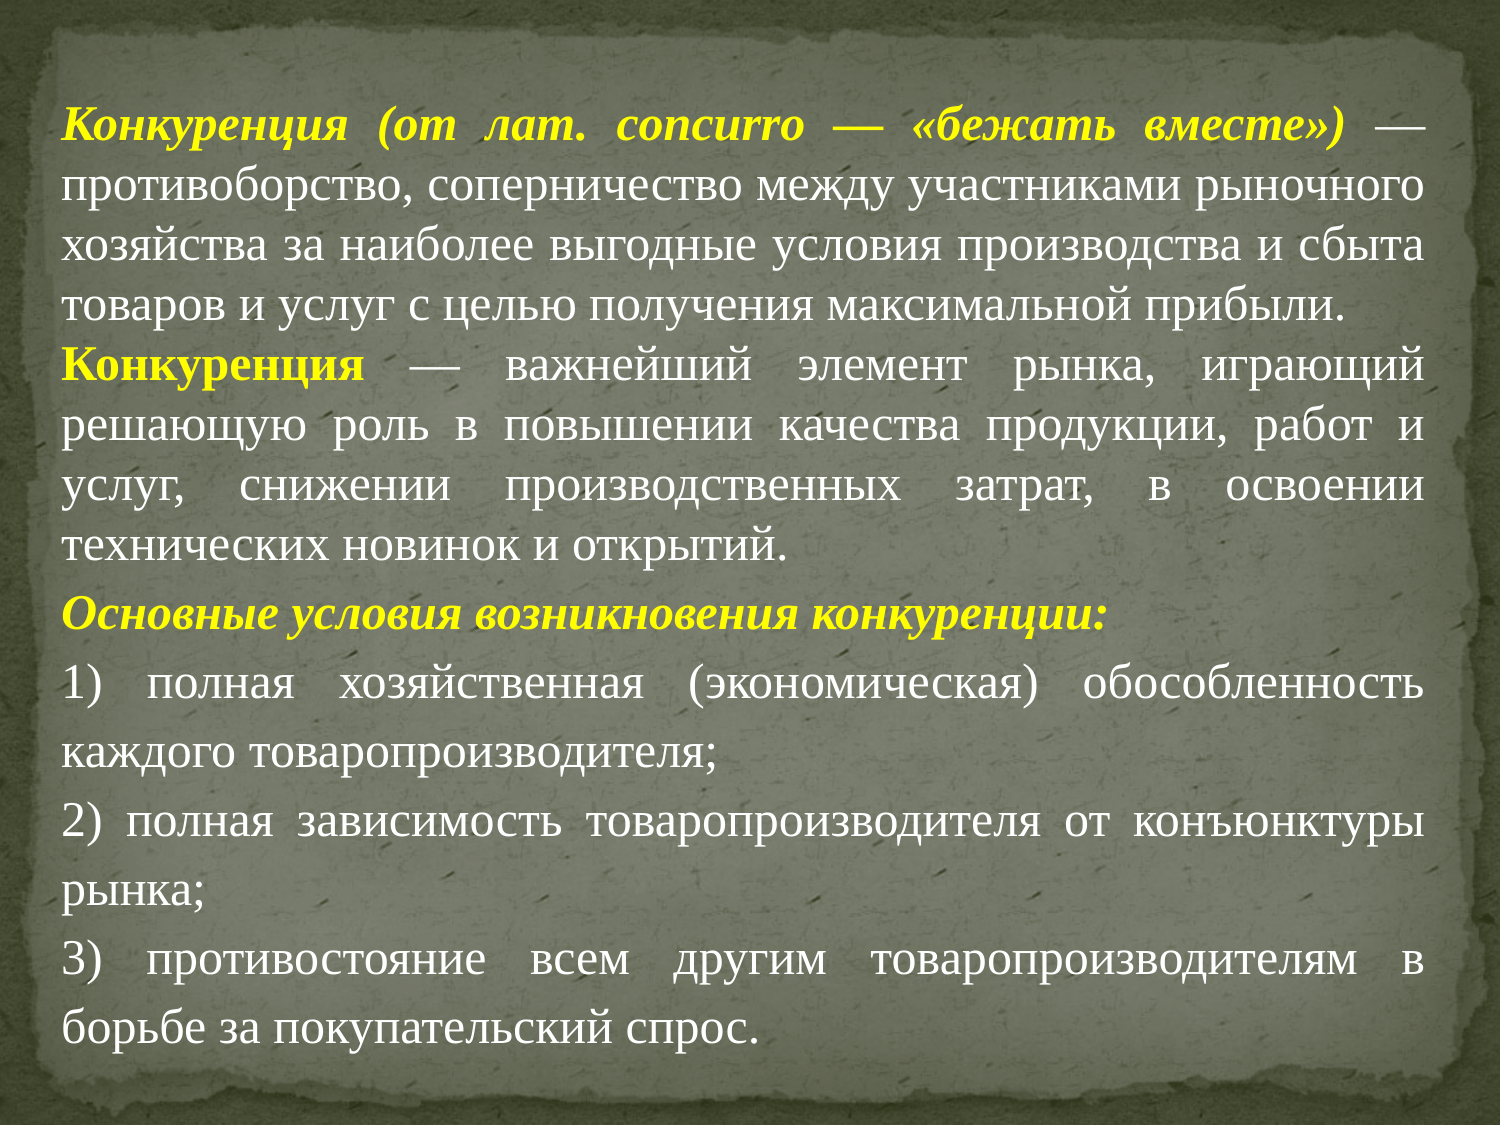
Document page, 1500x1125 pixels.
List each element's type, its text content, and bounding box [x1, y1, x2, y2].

text_box Конкуренция (от лат. concurro — «бежать вместе») — противоборство, соперничество между участниками рыночного хозяйства за наиболее выгодные условия производства и сбыта товаров и услуг с целью получения максимальной прибыли. Конкуренция — важнейший элемент рынка, играющий решающую роль в повышении качества продукции, работ и услуг, снижении производственных затрат, в освоении технических новинок и открытий. Основные условия возникновения конкуренции: 1) полная хозяйственная (экономическая) обособленность каждого товаропроизводителя; 2) полная зависимость товаропроизводителя от конъюнктуры рынка; 3) противостояние всем другим товаропроизводителям в борьбе за покупательский спрос. [46, 83, 1440, 1121]
